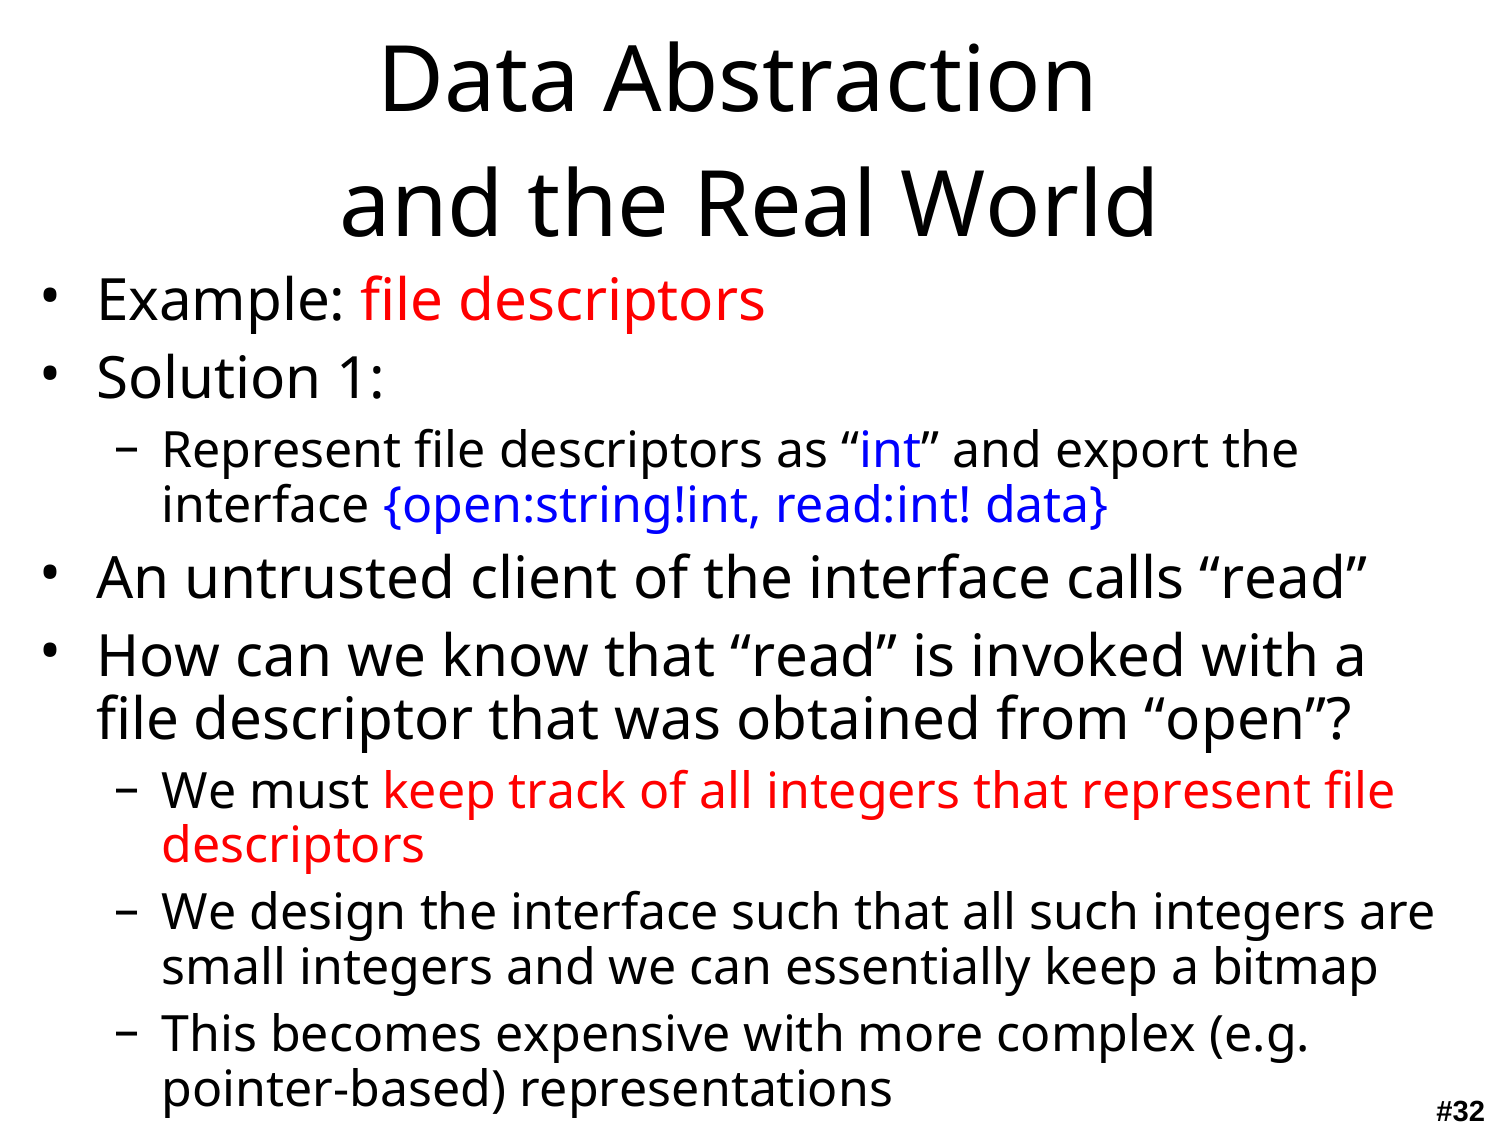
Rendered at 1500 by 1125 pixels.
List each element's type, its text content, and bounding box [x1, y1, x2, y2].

list Example: file descriptors Solution 1: Represent file descriptors as “int” and export the interface {open:string!int, read:int! data} An untrusted client of the interface calls “read” How can we know that “read” is invoked with a file descriptor that was obtained from “open”? We must keep track of all integers that represent file descriptors We design the interface such that all such integers are small integers and we can essentially keep a bitmap This becomes expensive with more complex (e.g. pointer-based) representations [24, 262, 1476, 1101]
title Data Abstraction and the Real World [24, 24, 1476, 254]
